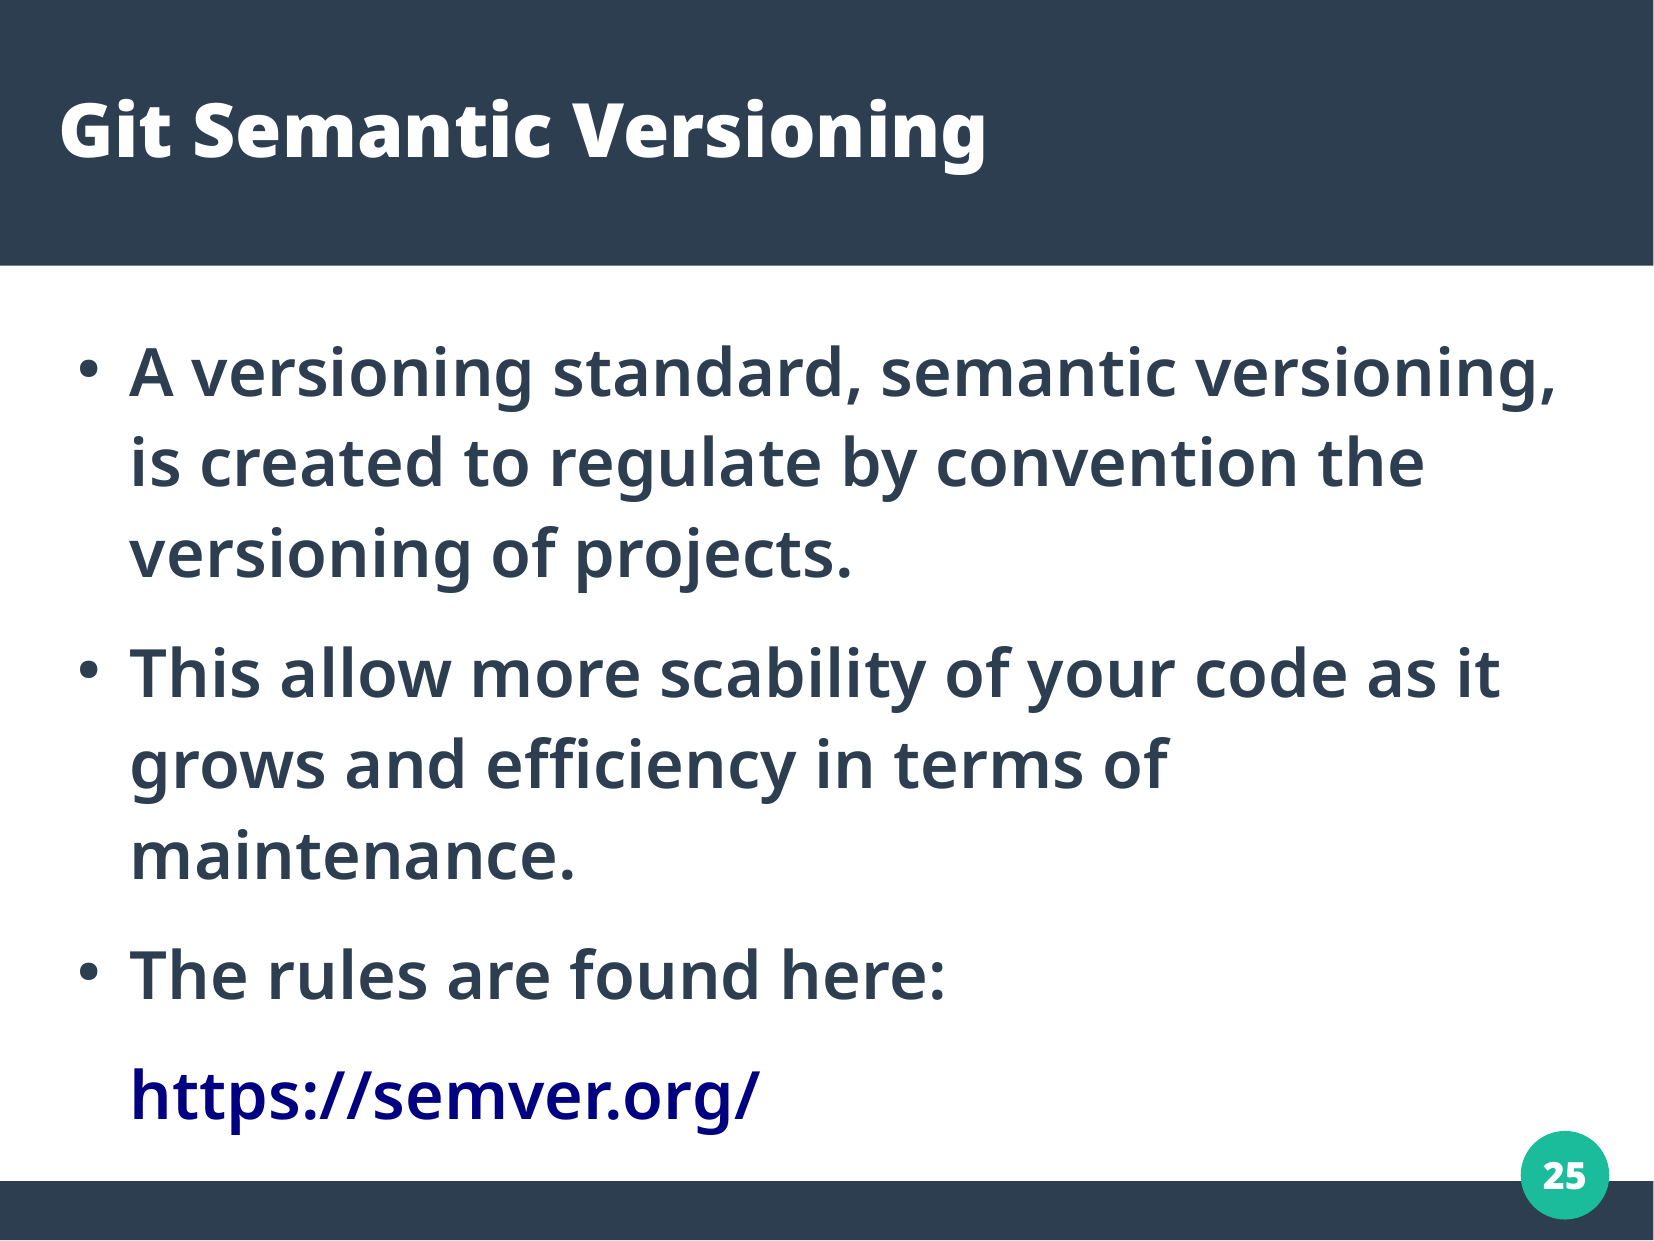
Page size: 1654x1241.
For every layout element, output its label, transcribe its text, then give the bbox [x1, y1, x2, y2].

title Git Semantic Versioning [59, 49, 1595, 207]
list A versioning standard, semantic versioning, is created to regulate by convention the versioning of projects. This allow more scability of your code as it grows and efficiency in terms of maintenance. The rules are found here: https://semver.org/ [59, 324, 1595, 1152]
